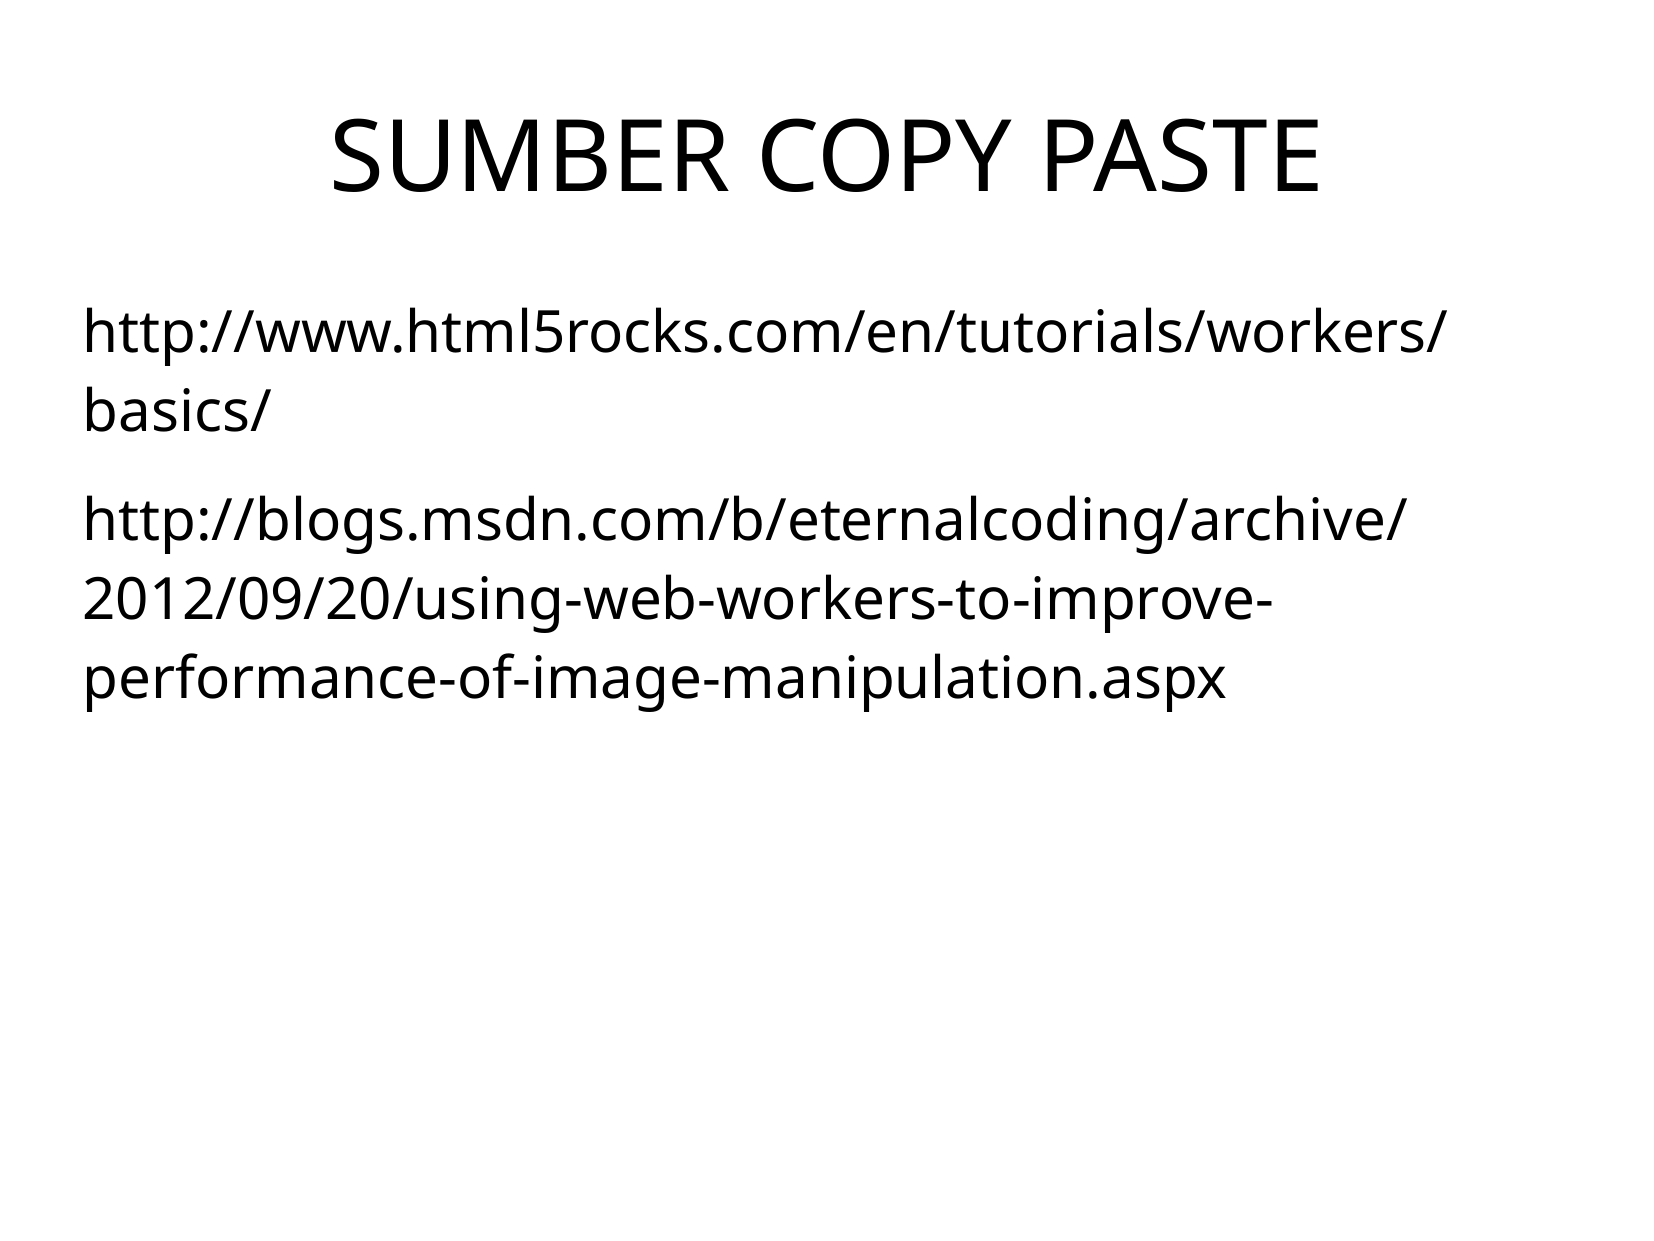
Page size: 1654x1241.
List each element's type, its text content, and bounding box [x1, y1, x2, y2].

title SUMBER COPY PASTE [82, 49, 1571, 257]
list http://www.html5rocks.com/en/tutorials/workers/basics/ http://blogs.msdn.com/b/eternalcoding/archive/2012/09/20/using-web-workers-to-improve-performance-of-image-manipulation.aspx [82, 290, 1571, 1010]
